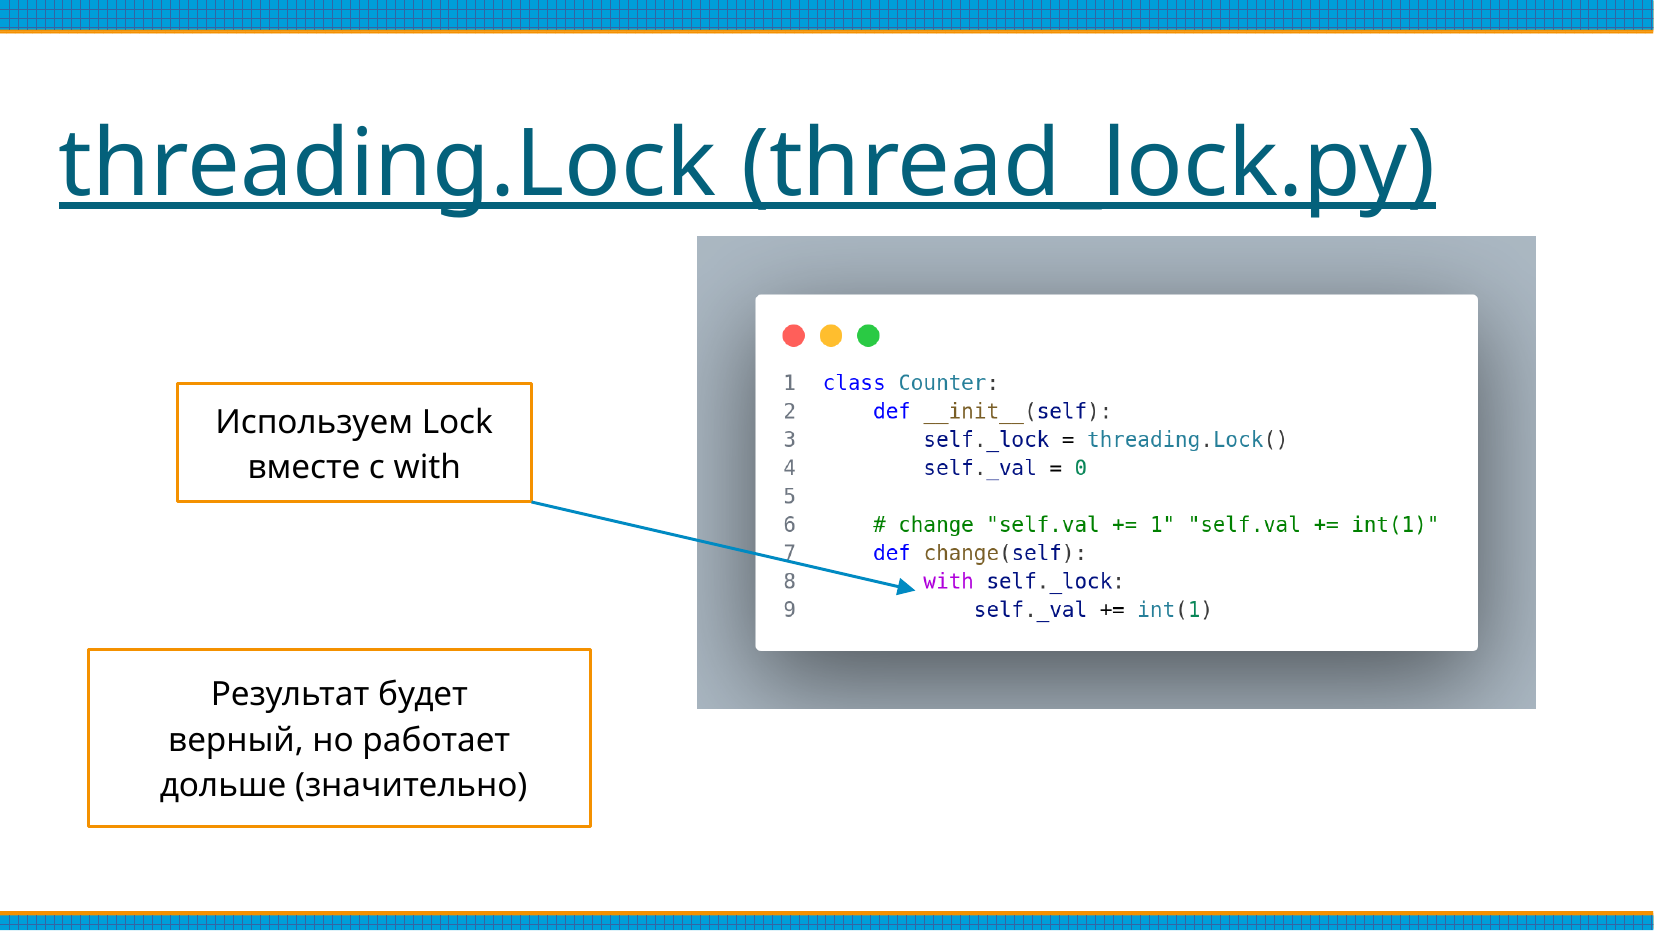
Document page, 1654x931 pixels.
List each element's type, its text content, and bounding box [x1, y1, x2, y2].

picture [697, 236, 1536, 709]
title threading.Lock (thread_lock.py) [59, 80, 1548, 237]
text_box Результат будет верный, но работает дольше (значительно) [88, 649, 591, 827]
text_box Используем Lock вместе с with [177, 383, 532, 502]
